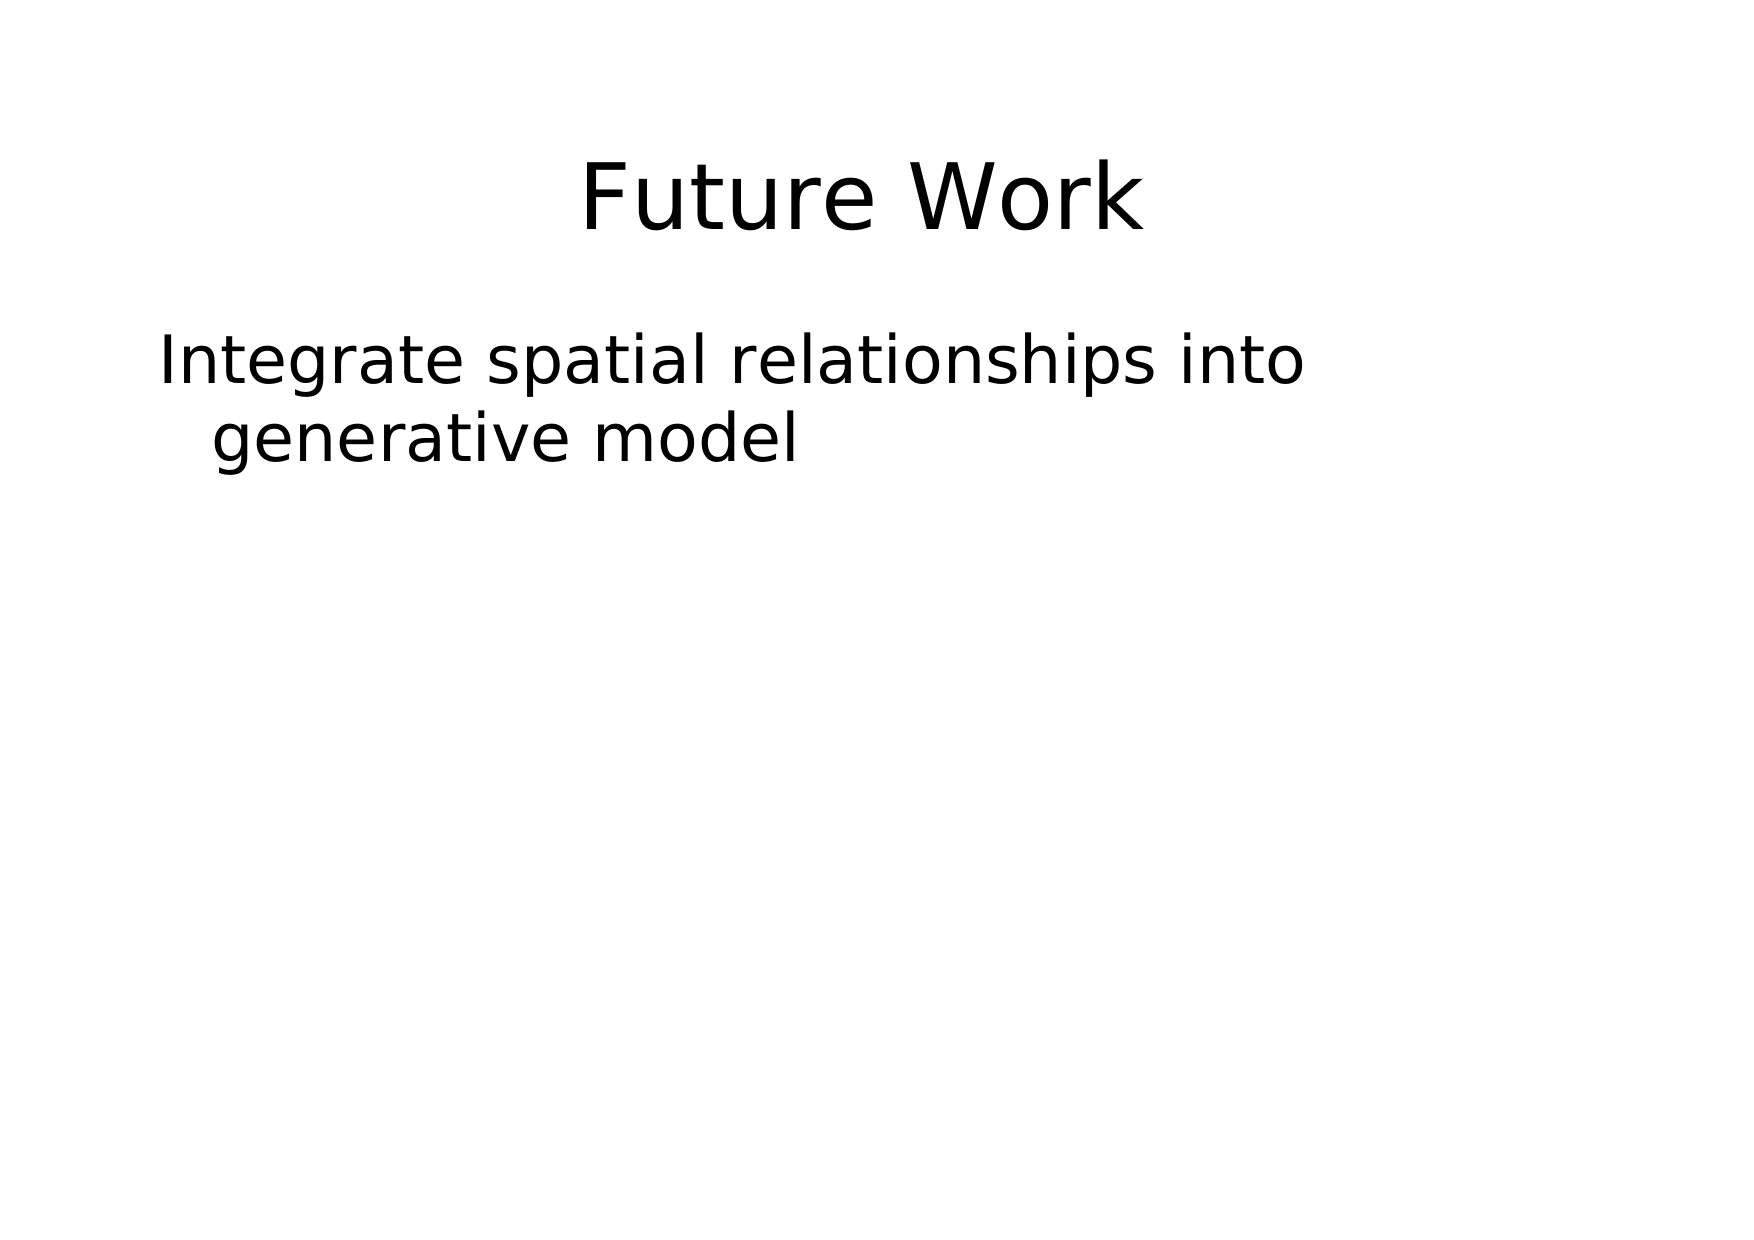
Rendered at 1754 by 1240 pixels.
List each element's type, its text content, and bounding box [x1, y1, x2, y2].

list Integrate spatial relationships into generative model [140, 321, 1614, 1047]
title Future Work [140, 111, 1614, 284]
